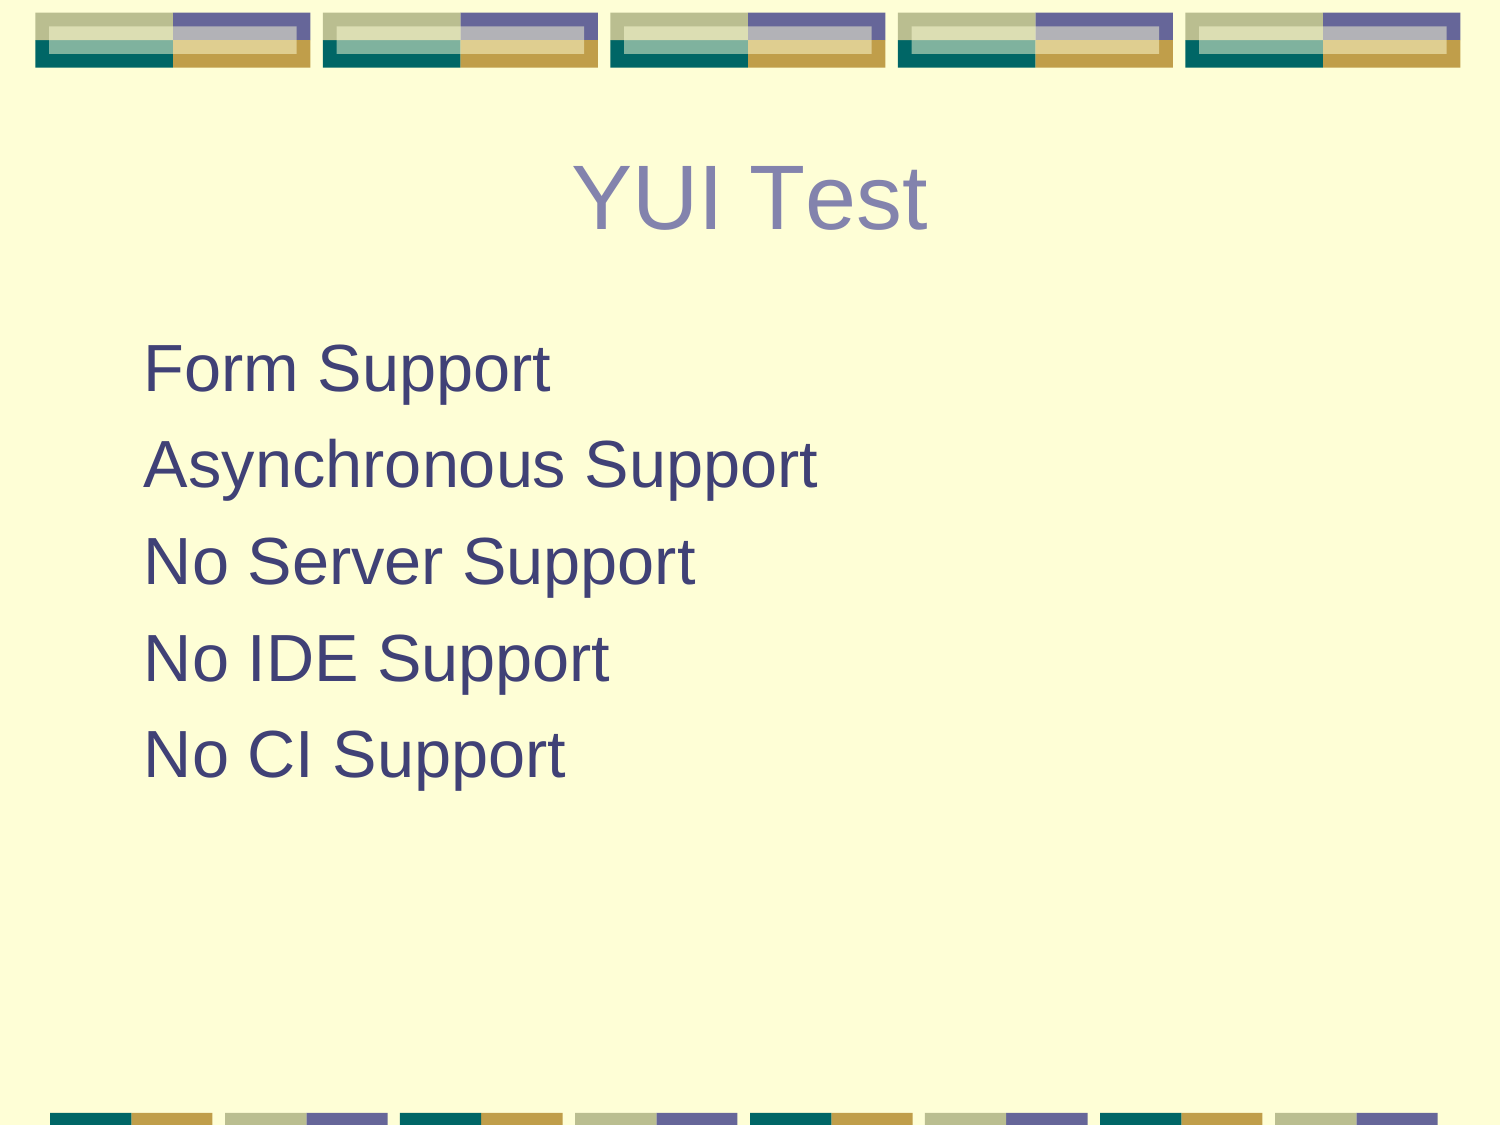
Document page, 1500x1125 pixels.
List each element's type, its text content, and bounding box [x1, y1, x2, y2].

list Form Support Asynchronous Support No Server Support No IDE Support No CI Support [143, 325, 1419, 1001]
title YUI Test [112, 79, 1388, 308]
